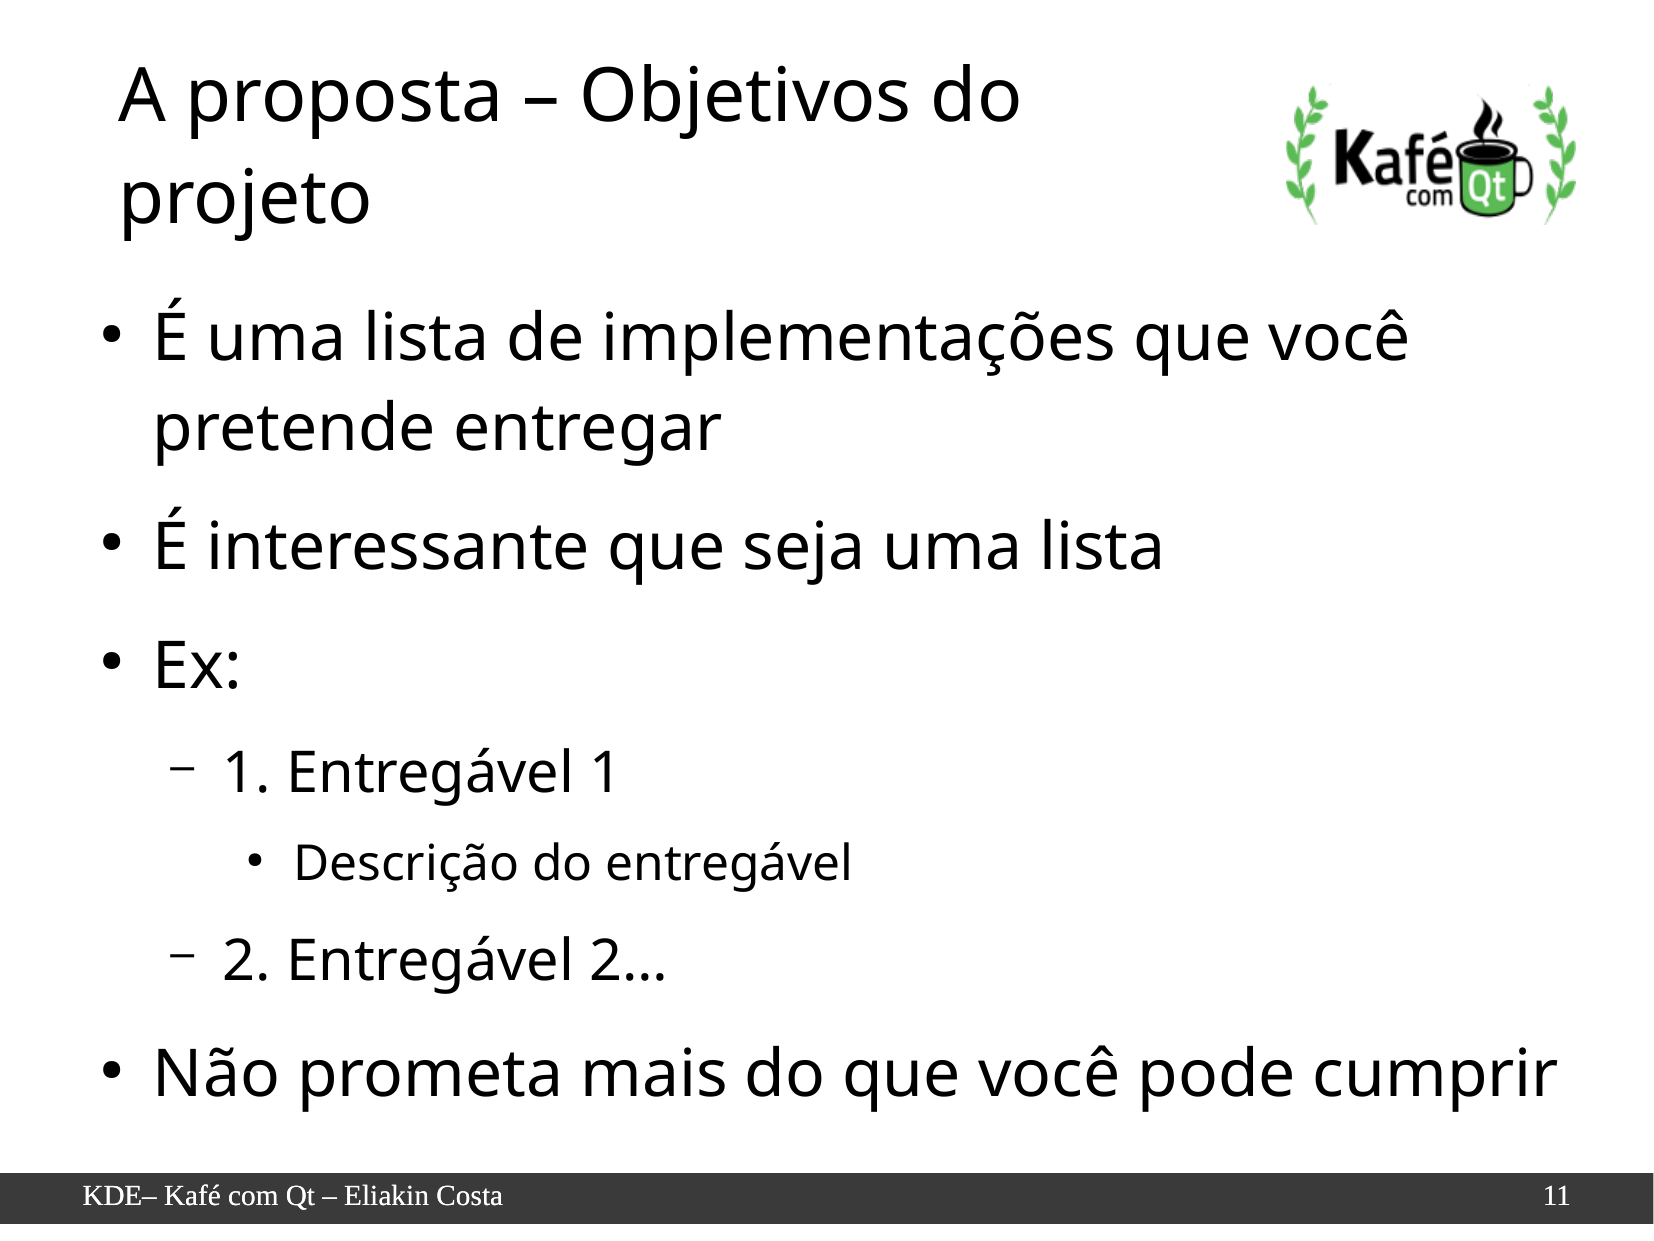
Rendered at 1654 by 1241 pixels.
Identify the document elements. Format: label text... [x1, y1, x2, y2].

list É uma lista de implementações que você pretende entregar É interessante que seja uma lista Ex: 1. Entregável 1 Descrição do entregável 2. Entregável 2… Não prometa mais do que você pode cumprir [82, 290, 1571, 1156]
picture [1286, 83, 1576, 225]
title A proposta – Objetivos do projeto [82, 30, 1276, 257]
